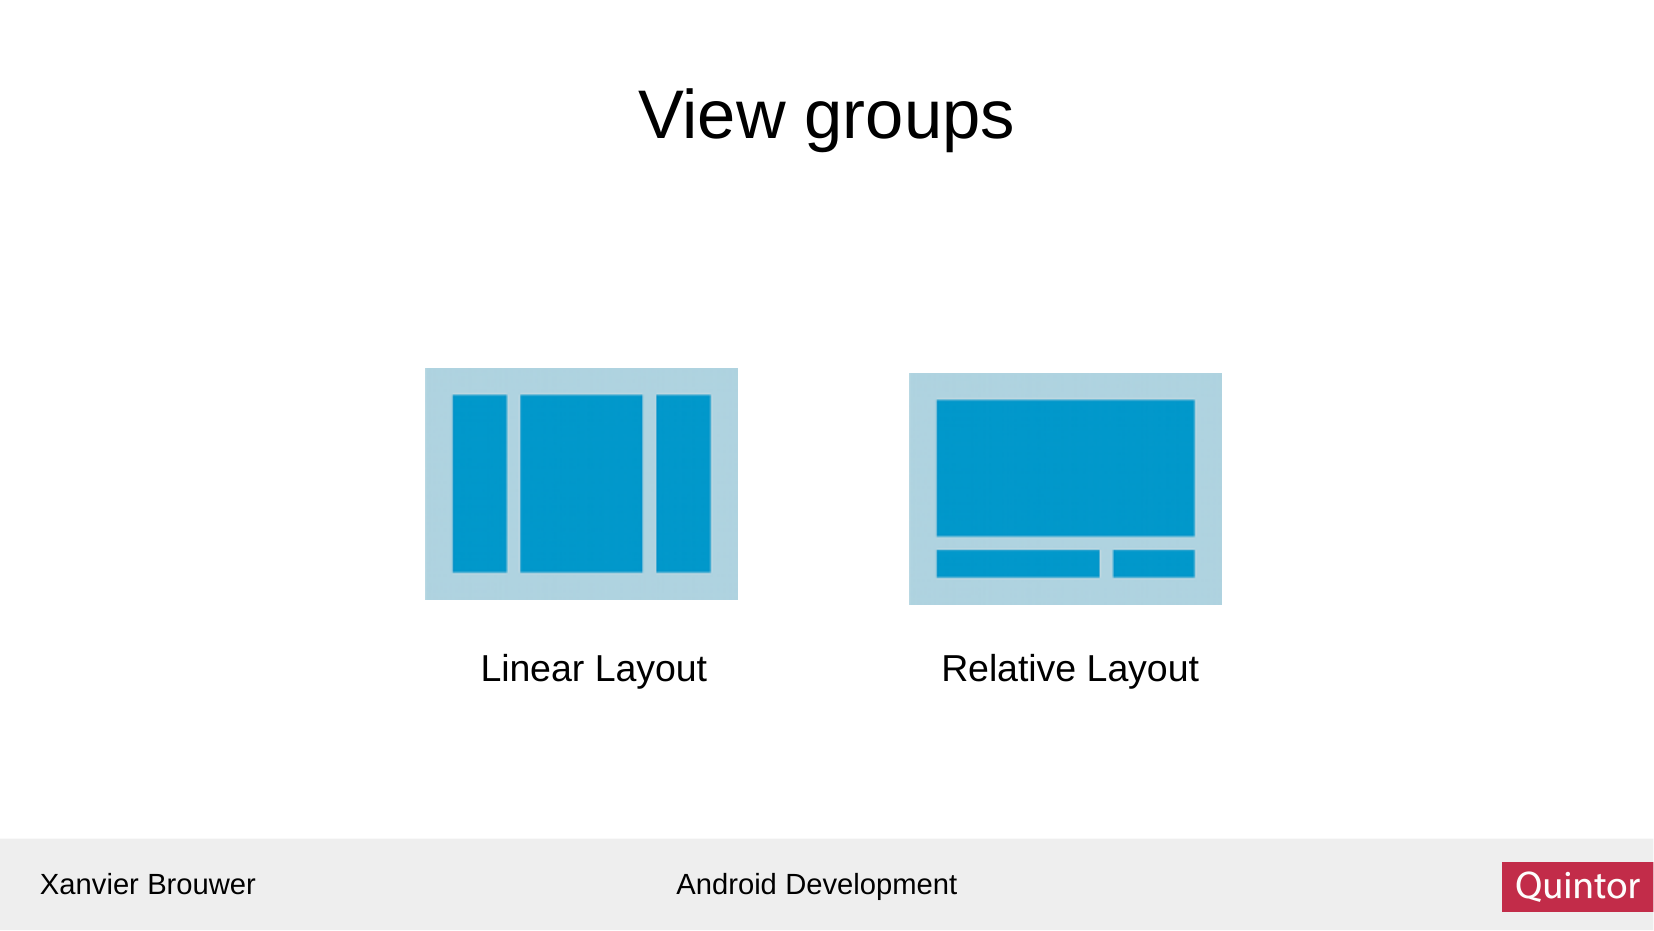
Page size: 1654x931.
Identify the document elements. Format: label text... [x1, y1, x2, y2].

text_box Linear Layout [465, 640, 821, 697]
text_box Relative Layout [926, 640, 1281, 697]
picture [1502, 862, 1654, 912]
picture [425, 368, 738, 600]
title View groups [82, 37, 1571, 193]
picture [909, 373, 1222, 605]
